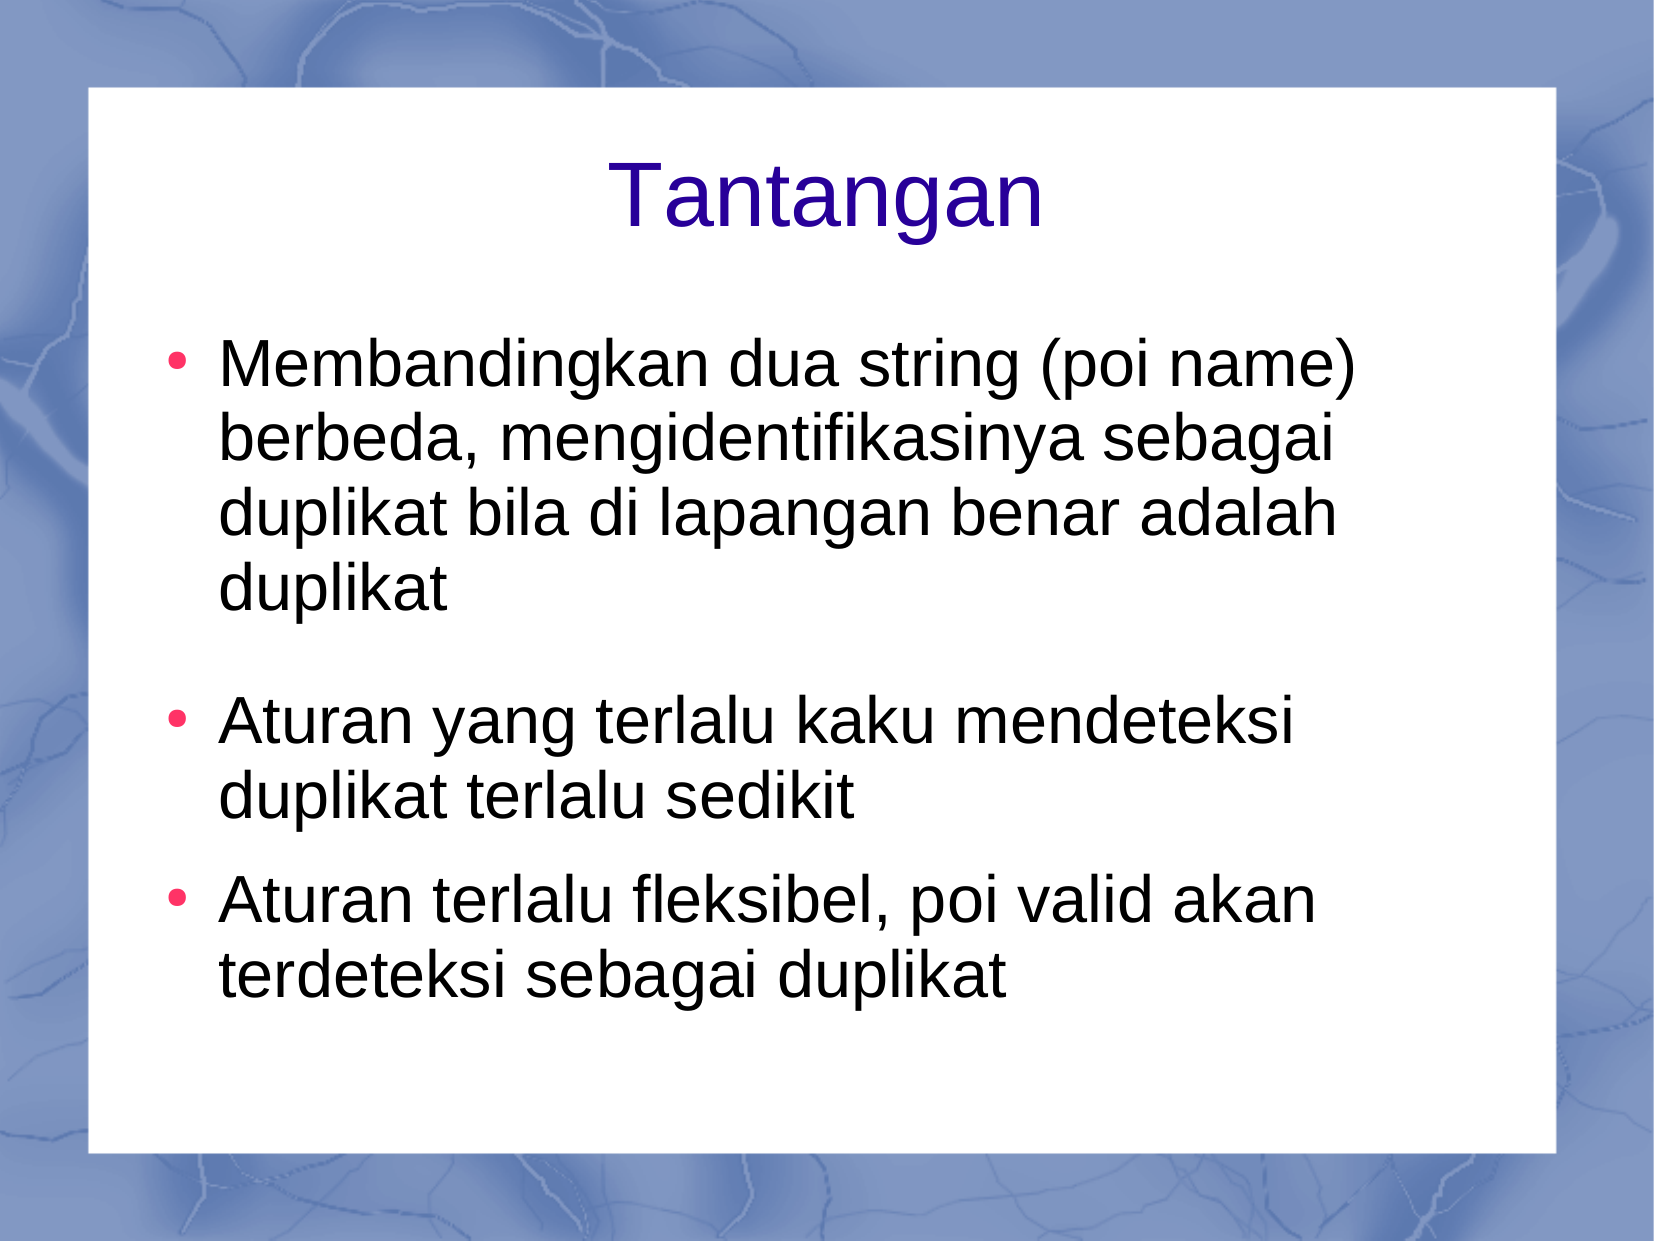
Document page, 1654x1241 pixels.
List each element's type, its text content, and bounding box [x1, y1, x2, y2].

list Aturan yang terlalu kaku mendeteksi duplikat terlalu sedikit Aturan terlalu fleksibel, poi valid akan terdeteksi sebagai duplikat [147, 682, 1506, 1012]
title Tantangan [118, 90, 1536, 298]
list Membandingkan dua string (poi name) berbeda, mengidentifikasinya sebagai duplikat bila di lapangan benar adalah duplikat [147, 325, 1506, 652]
picture [0, 0, 1654, 1241]
